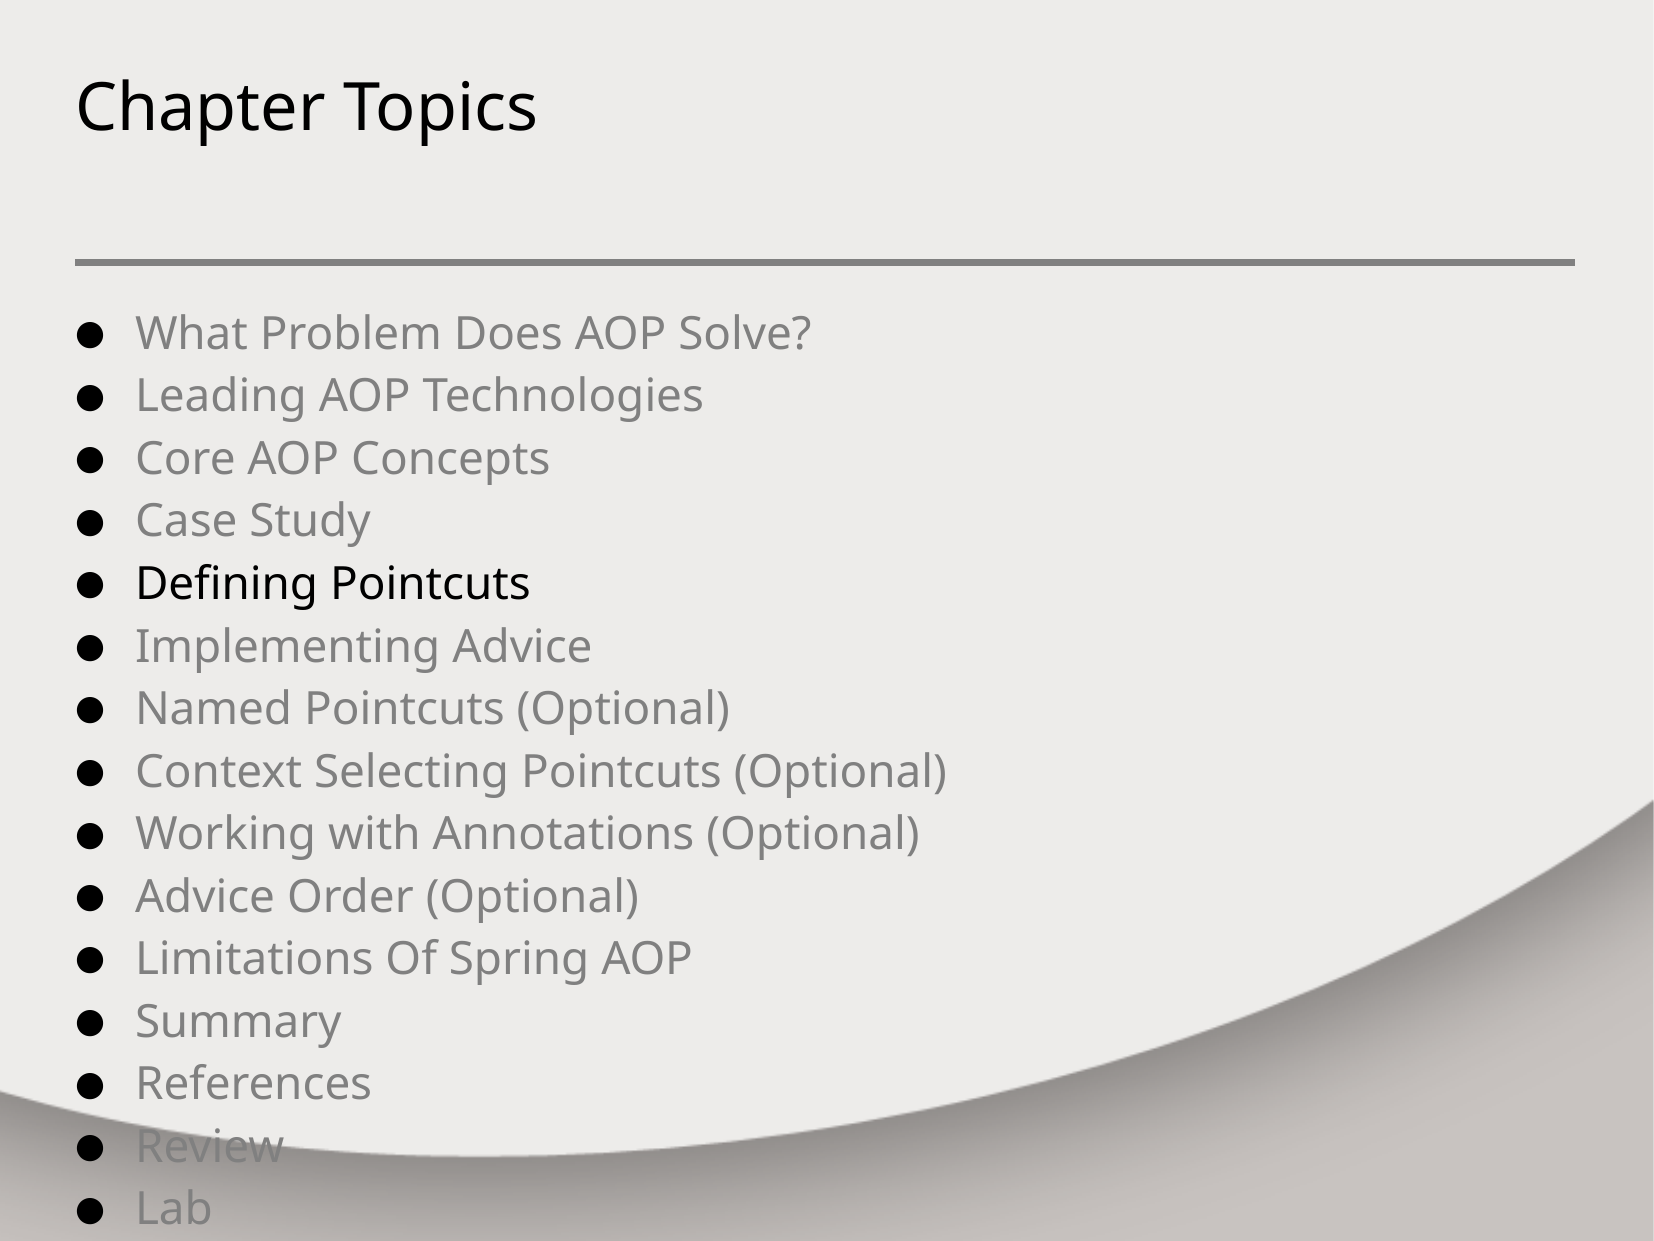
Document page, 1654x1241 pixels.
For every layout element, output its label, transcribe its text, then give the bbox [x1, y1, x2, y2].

title Chapter Topics [75, 75, 1576, 226]
picture [0, 0, 1654, 1241]
list What Problem Does AOP Solve? Leading AOP Technologies Core AOP Concepts Case Study Defining Pointcuts Implementing Advice Named Pointcuts (Optional) Context Selecting Pointcuts (Optional) Working with Annotations (Optional) Advice Order (Optional) Limitations Of Spring AOP Summary References Review Lab [75, 300, 1576, 1163]
